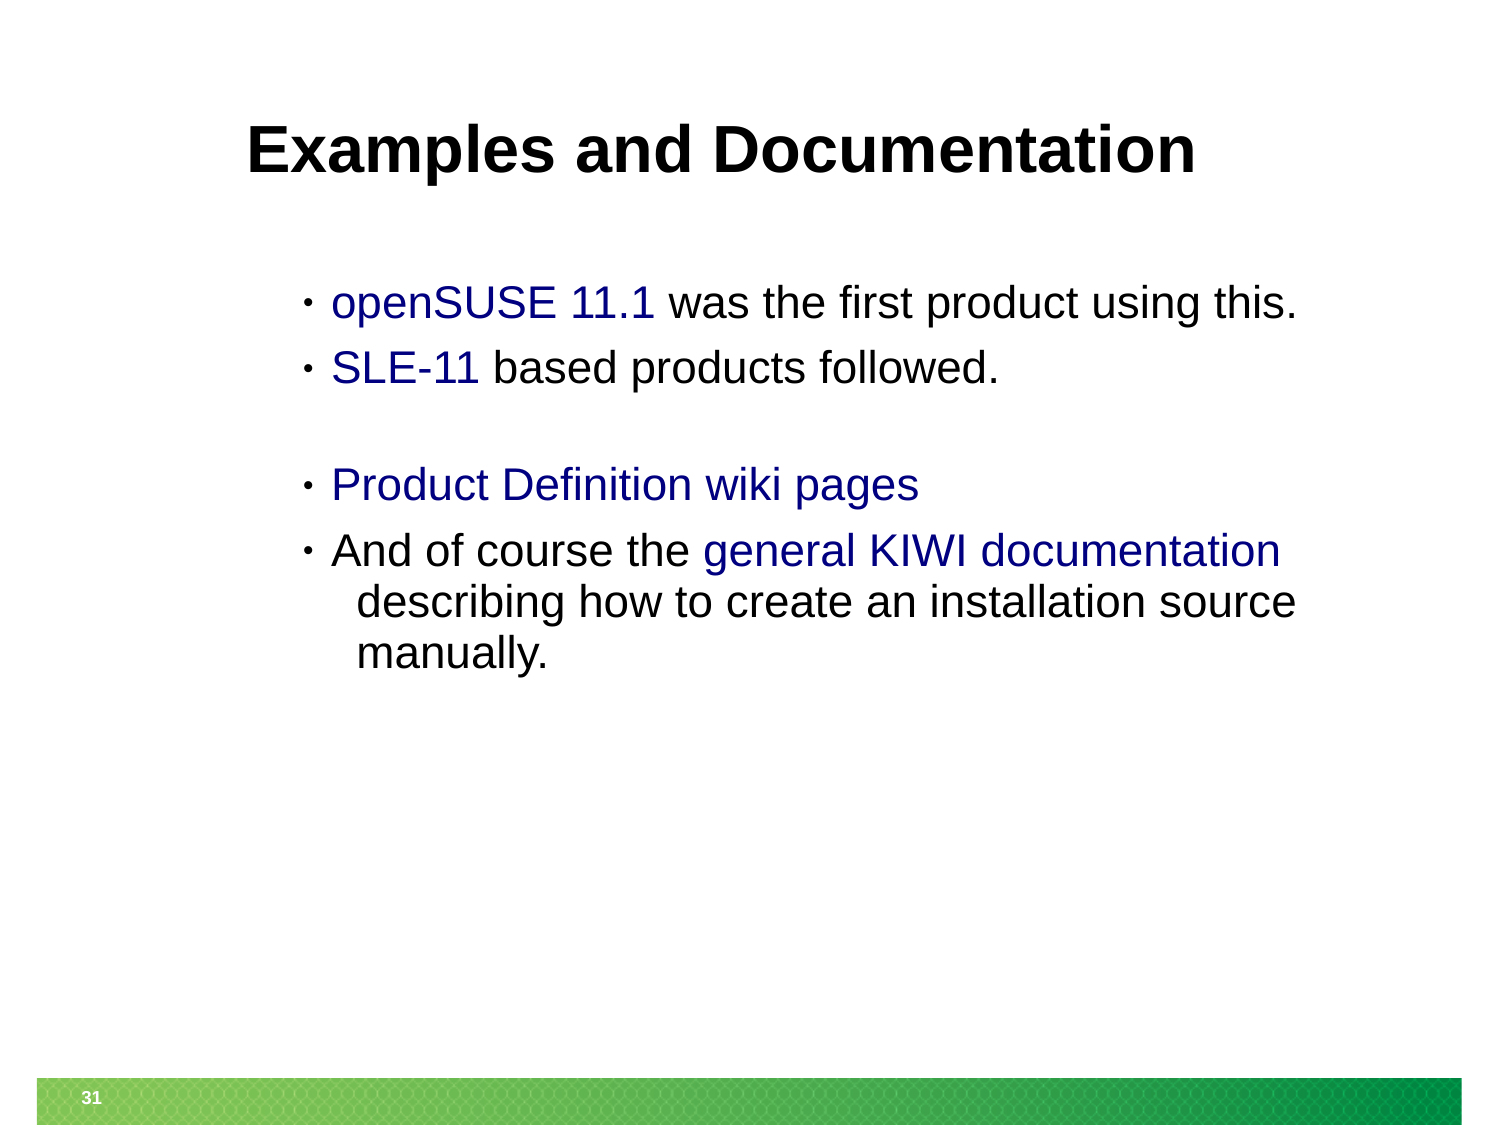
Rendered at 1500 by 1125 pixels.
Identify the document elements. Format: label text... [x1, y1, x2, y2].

list openSUSE 11.1 was the first product using this. SLE-11 based products followed. Product Definition wiki pages And of course the general KIWI documentation describing how to create an installation source manually. [245, 269, 1409, 997]
picture [36, 1078, 1462, 1125]
title Examples and Documentation [246, 60, 1409, 239]
